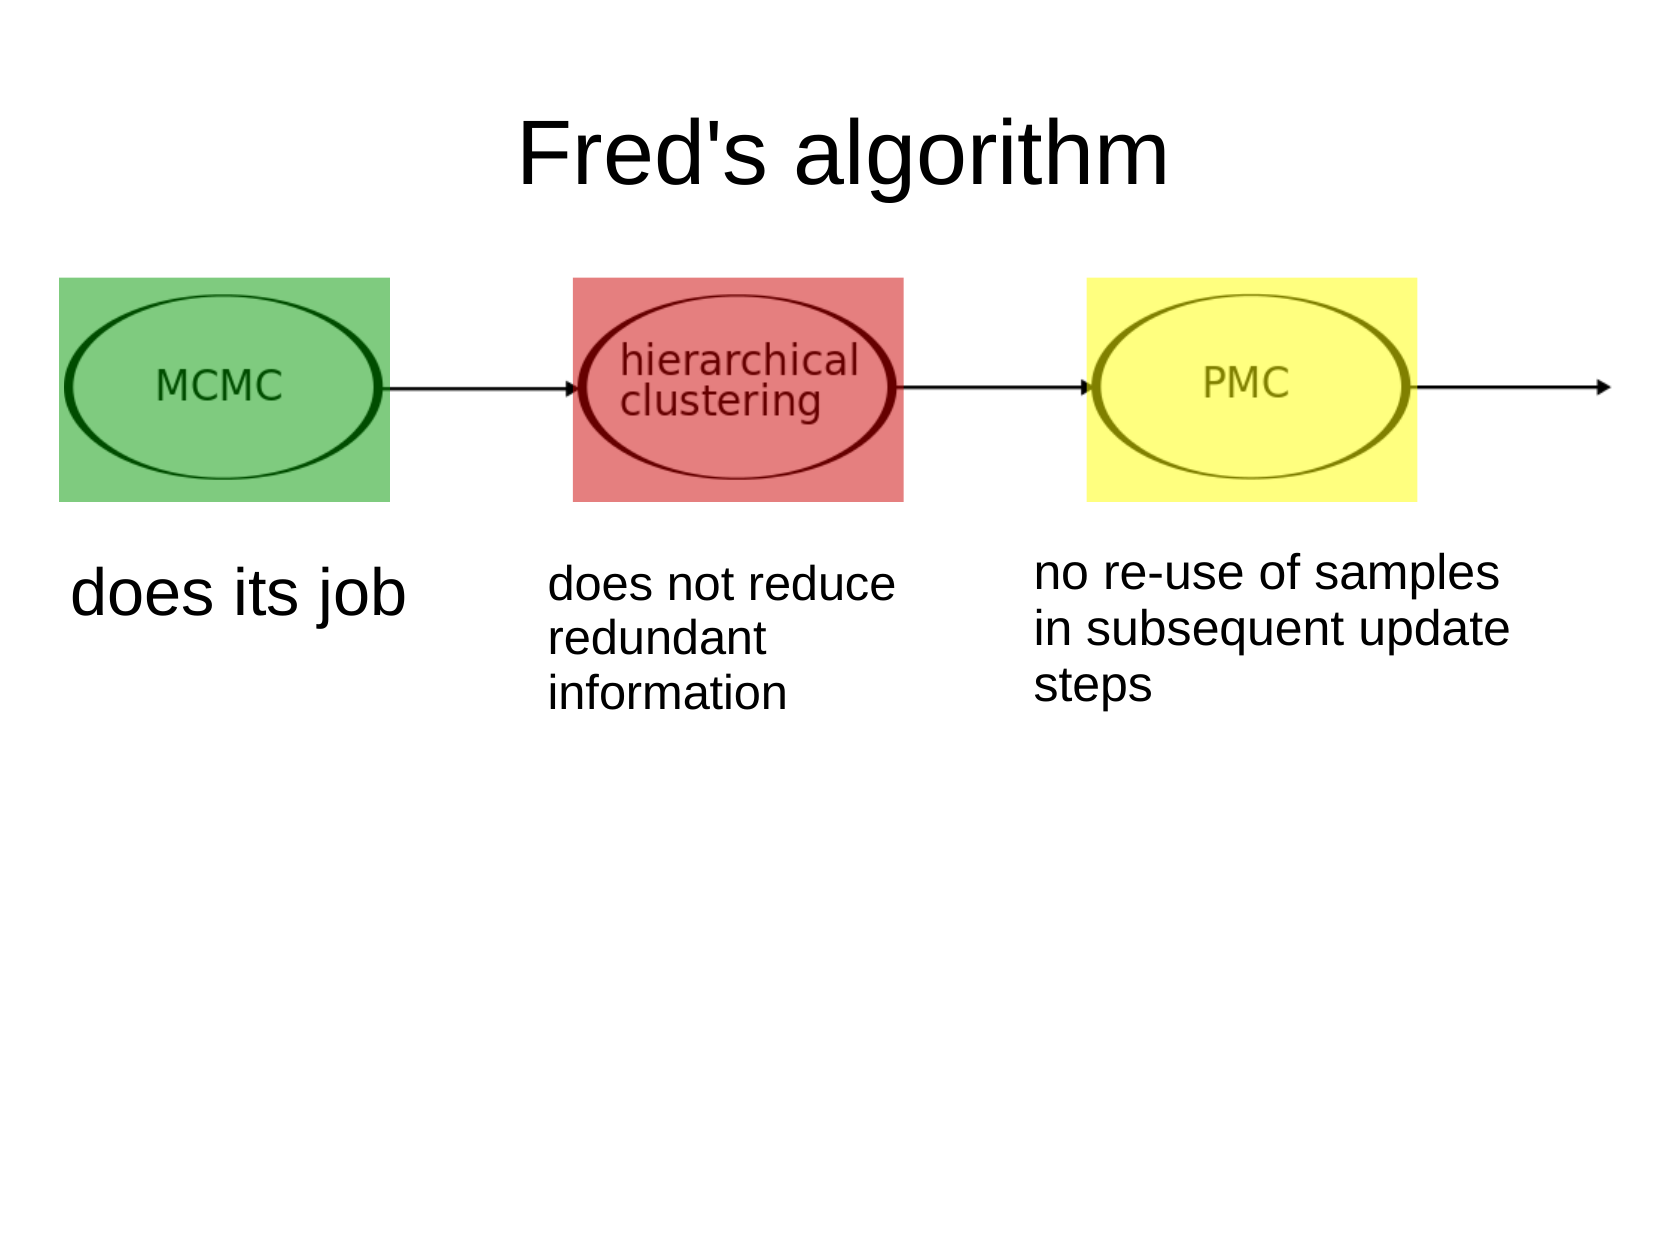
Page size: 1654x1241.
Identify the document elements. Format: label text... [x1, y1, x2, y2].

list does its job [0, 555, 438, 709]
text_box [572, 277, 904, 502]
picture [1418, 293, 1613, 483]
list does not reduce redundant information [496, 556, 980, 721]
text_box [1086, 277, 1418, 502]
picture [904, 293, 1086, 483]
text_box [59, 277, 390, 502]
picture [390, 293, 572, 483]
title Fred's algorithm [82, 49, 1571, 257]
list no re-use of samples in subsequent update steps [980, 544, 1512, 768]
